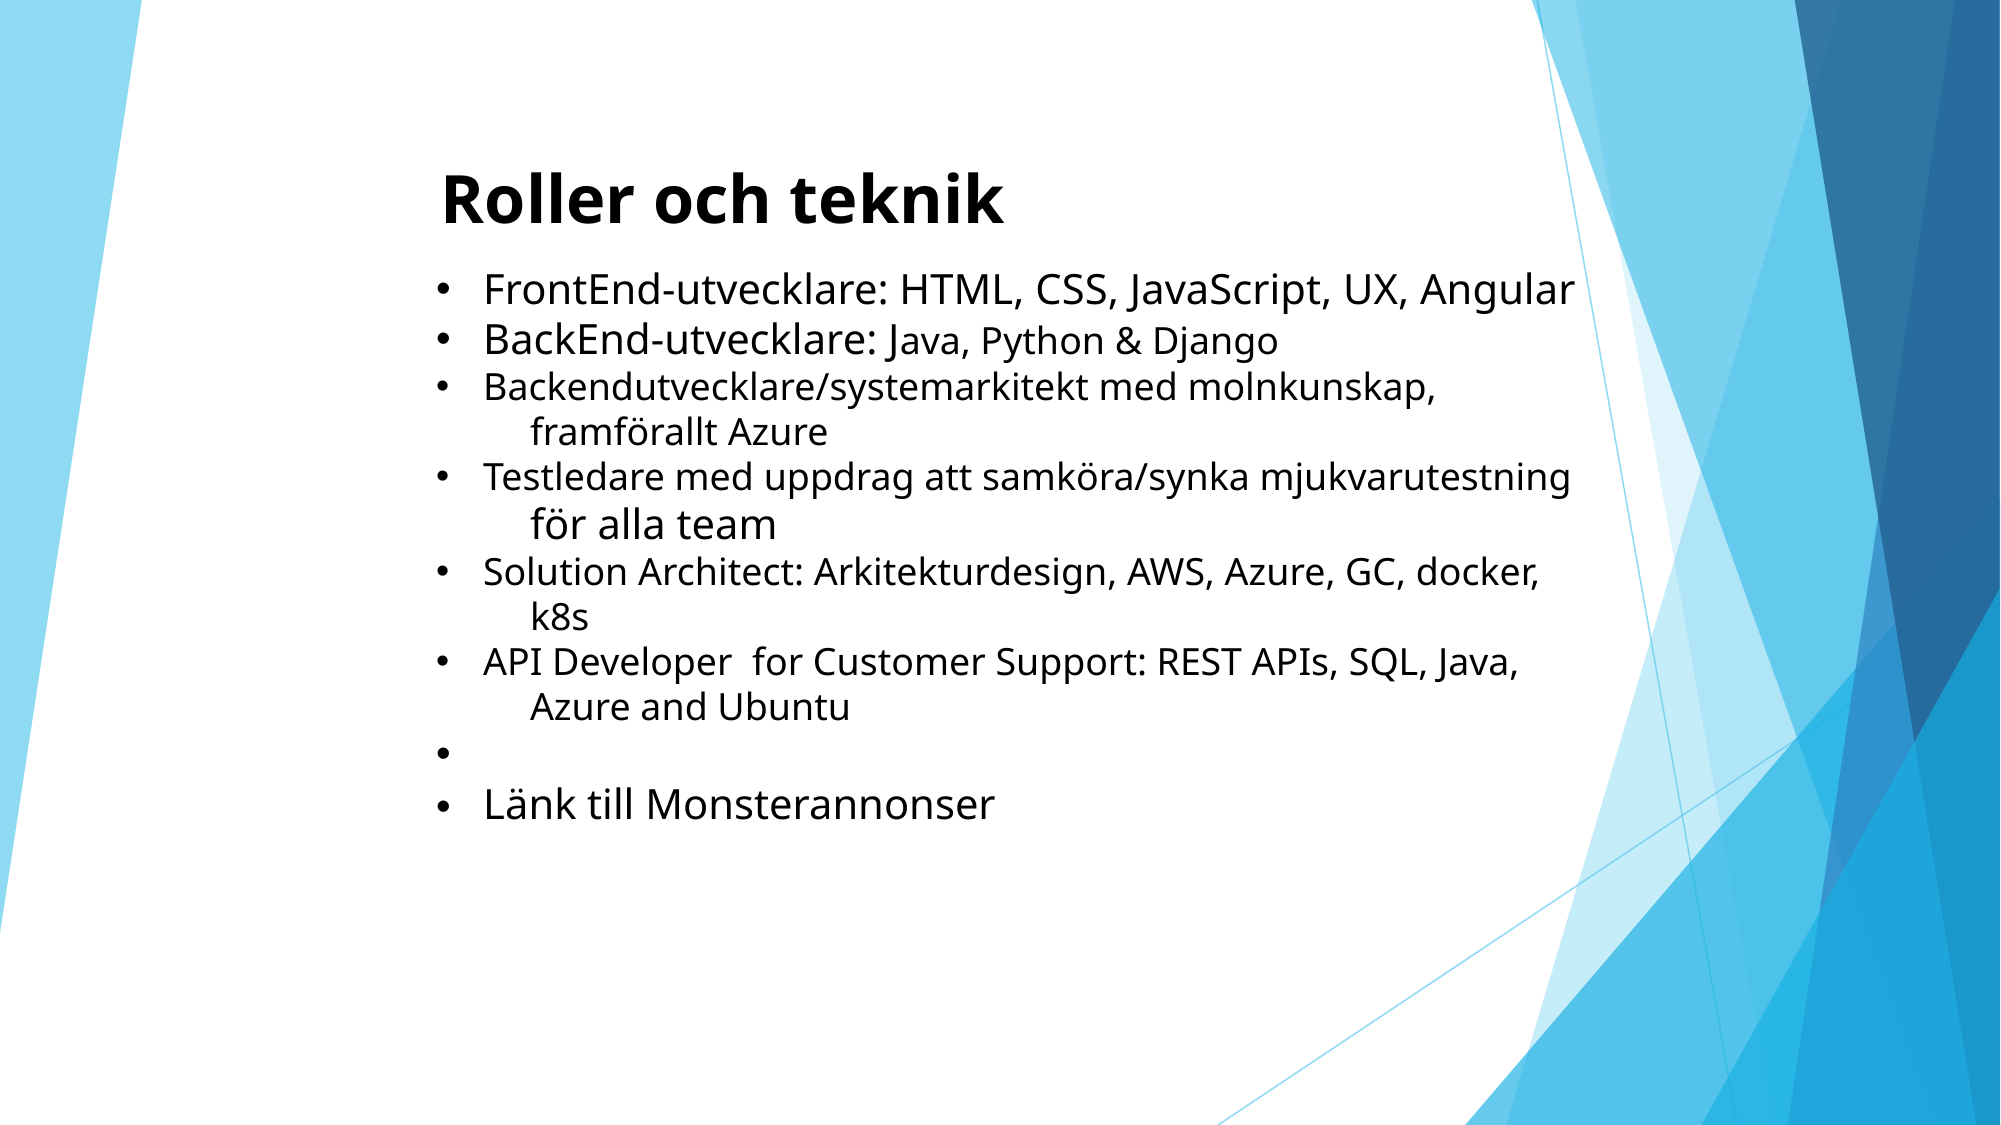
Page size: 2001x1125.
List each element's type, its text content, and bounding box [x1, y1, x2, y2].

text_box FrontEnd-utvecklare: HTML, CSS, JavaScript, UX, Angular BackEnd-utvecklare: Java, Python & Django Backendutvecklare/systemarkitekt med molnkunskap, framförallt Azure Testledare med uppdrag att samköra/synka mjukvarutestning för alla team Solution Architect: Arkitekturdesign, AWS, Azure, GC, docker, k8s API Developer for Customer Support: REST APIs, SQL, Java, Azure and Ubuntu Länk till Monsterannonser [421, 255, 1593, 843]
text_box Roller och teknik [426, 149, 1353, 244]
